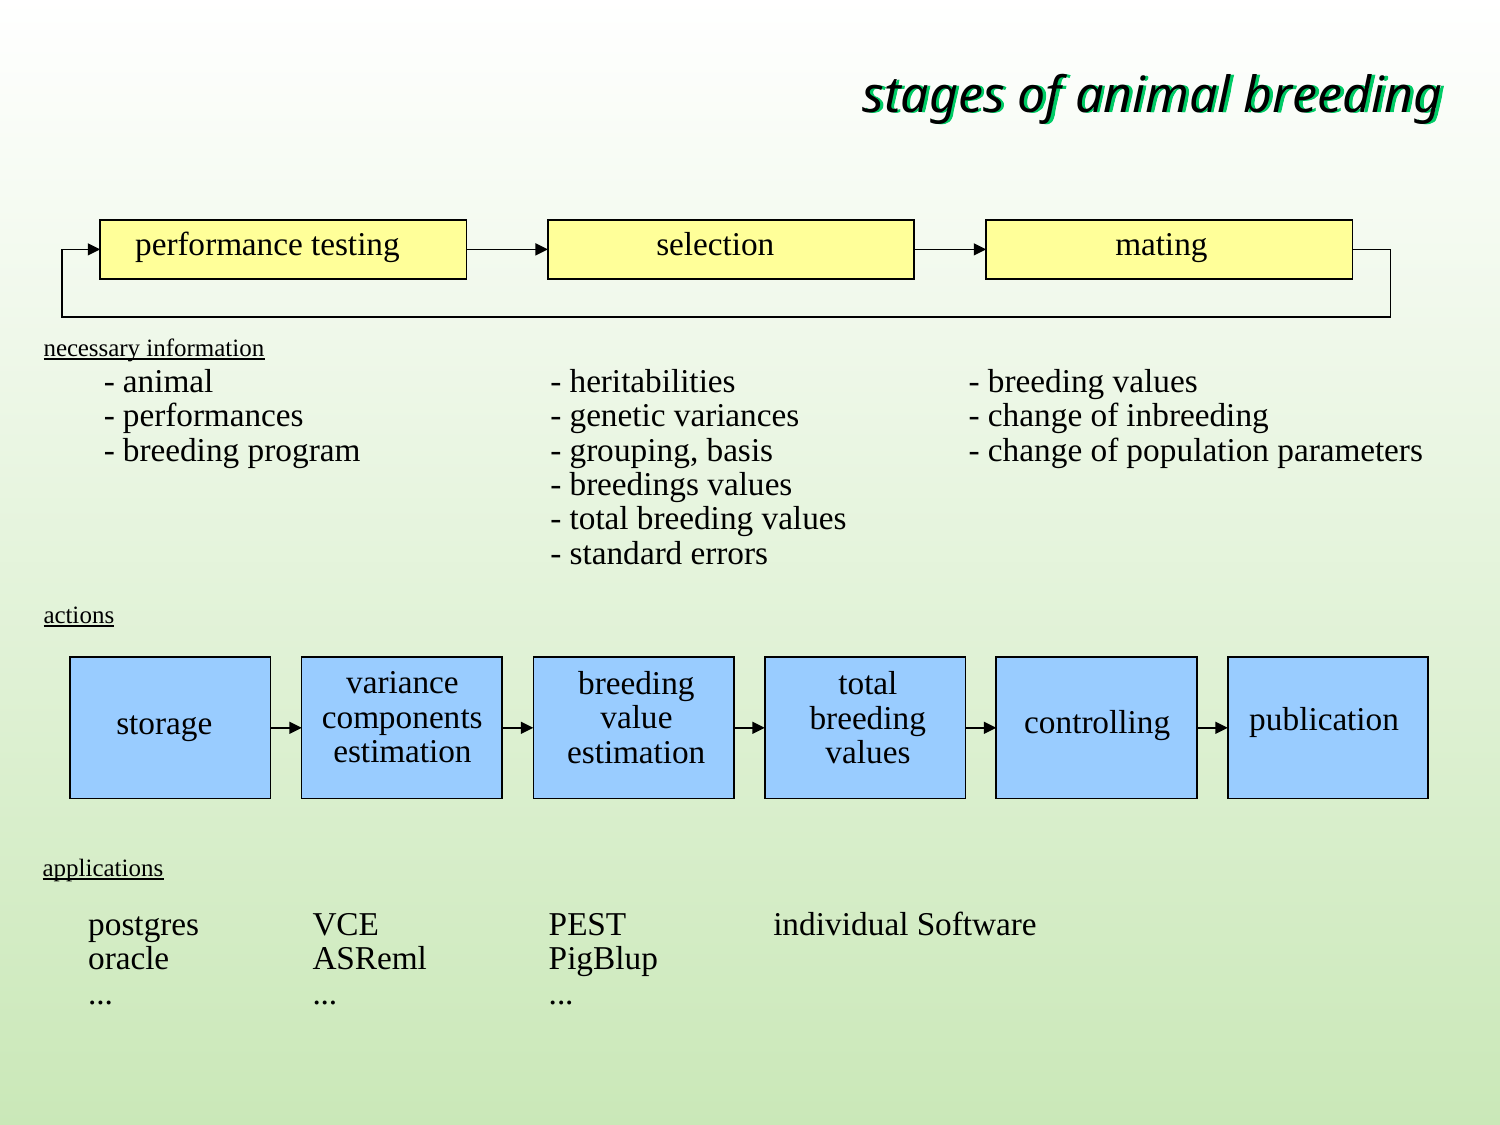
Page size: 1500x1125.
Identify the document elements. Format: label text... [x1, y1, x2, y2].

text_box [547, 219, 914, 279]
text_box [996, 656, 1197, 799]
text_box - heritabilities - genetic variances - grouping, basis - breedings values - total breeding values - standard errors [535, 356, 863, 579]
text_box [70, 656, 271, 799]
text_box mating [1100, 219, 1223, 270]
text_box postgres oracle ... [73, 900, 215, 1019]
text_box [1227, 656, 1429, 799]
text_box [301, 778, 503, 799]
text_box individual Software [758, 900, 1053, 951]
text_box publication [1234, 695, 1415, 746]
text_box performance testing [120, 219, 416, 270]
text_box selection [641, 219, 790, 270]
text_box breeding value estimation [552, 659, 721, 779]
text_box - animal - performances - breeding program [88, 356, 384, 476]
text_box variance components estimation [296, 658, 509, 778]
text_box PEST PigBlup ... [534, 900, 674, 1019]
text_box storage [101, 699, 228, 750]
title stages of animal breeding [183, 59, 1459, 135]
text_box - breeding values - change of inbreeding - change of population parameters [954, 356, 1447, 476]
text_box controlling [1009, 698, 1186, 748]
text_box VCE ASReml ... [297, 900, 443, 1019]
text_box necessary information [28, 328, 280, 370]
text_box actions [28, 595, 130, 637]
text_box [100, 219, 467, 279]
text_box [986, 219, 1353, 279]
text_box [533, 656, 734, 799]
text_box [764, 656, 966, 799]
text_box applications [27, 848, 179, 890]
text_box total breeding values [794, 659, 942, 779]
